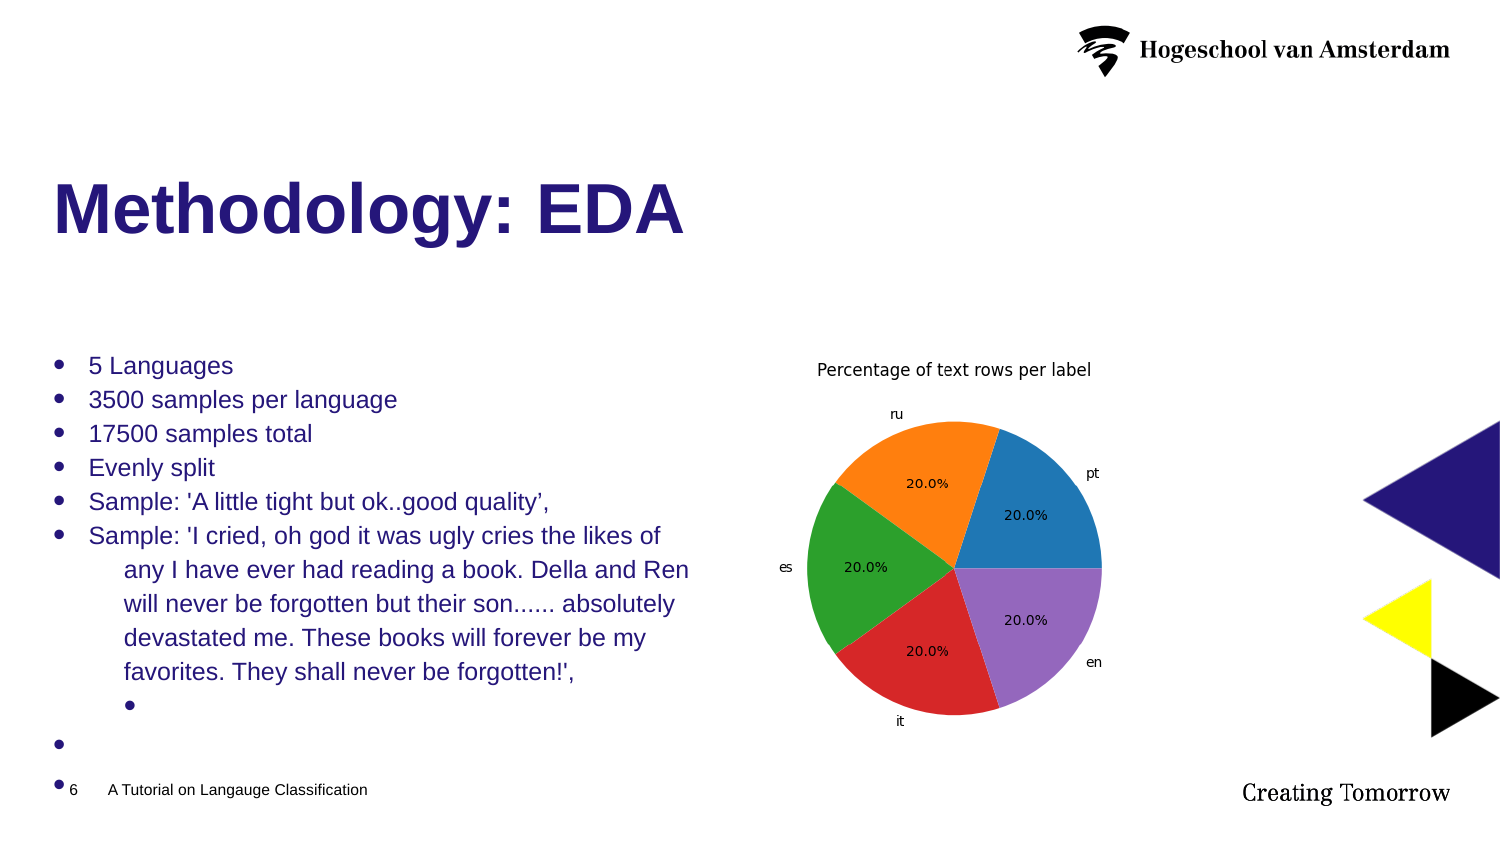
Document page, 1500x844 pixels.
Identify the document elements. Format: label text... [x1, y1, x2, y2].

title Methodology: EDA [53, 163, 1363, 346]
picture [762, 345, 1130, 741]
list 5 Languages 3500 samples per language 17500 samples total Evenly split Sample: 'A little tight but ok..good quality’, Sample: 'I cried, oh god it was ugly cries the likes of any I have ever had reading a book. Della and Ren will never be forgotten but their son...... absolutely devastated me. These books will forever be my favorites. They shall never be forgotten!', [53, 346, 738, 741]
text_box A Tutorial on Langauge Classification [114, 767, 751, 813]
text_box [54, 767, 114, 813]
